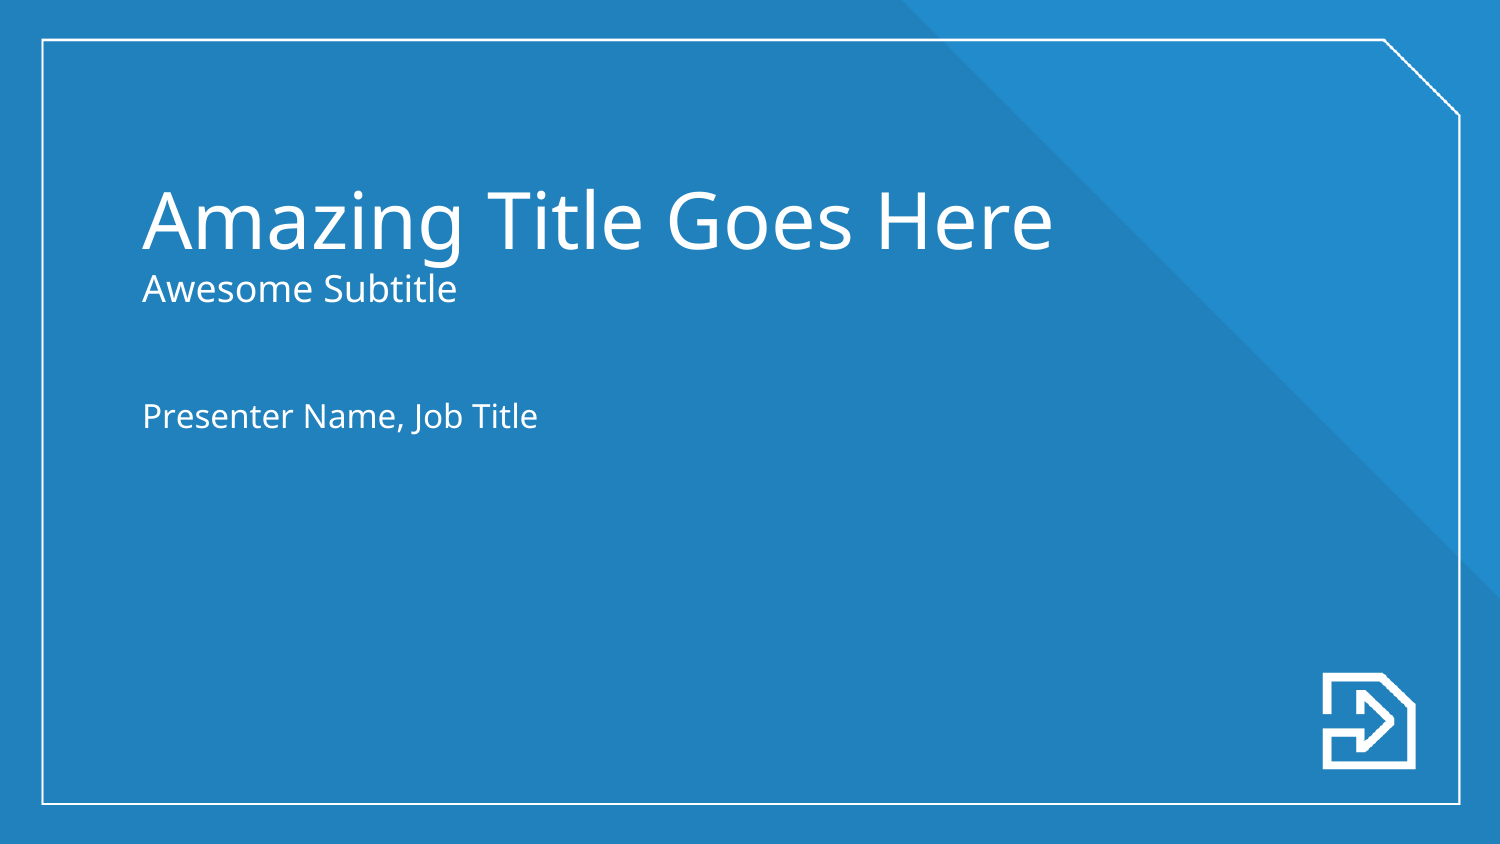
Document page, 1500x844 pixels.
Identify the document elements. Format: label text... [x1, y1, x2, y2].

picture [0, 0, 1500, 844]
text_box Amazing Title Goes Here Awesome Subtitle Presenter Name, Job Title [134, 162, 1282, 443]
